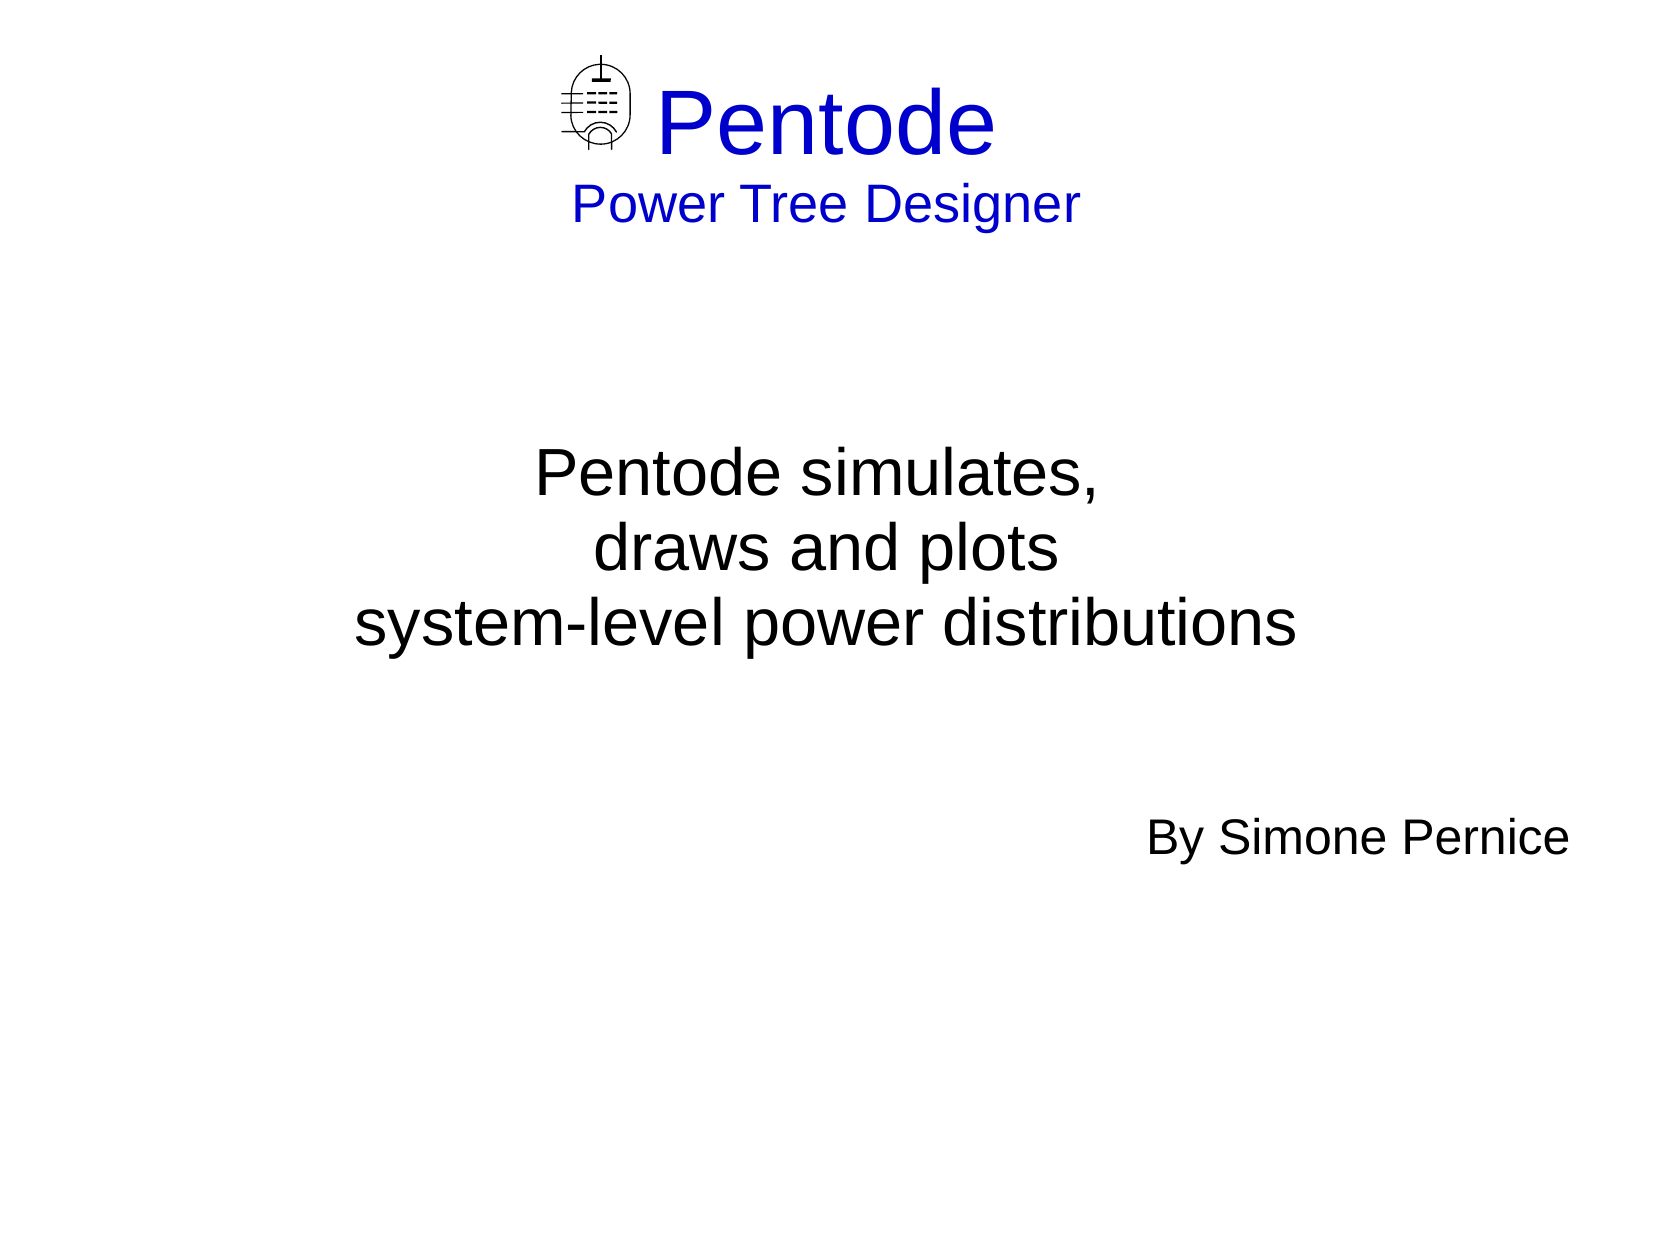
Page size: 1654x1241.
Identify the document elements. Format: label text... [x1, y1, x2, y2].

picture [559, 52, 637, 159]
subtitle Pentode simulates, draws and plots system-level power distributions By Simone Pernice [82, 290, 1571, 1010]
title Pentode Power Tree Designer [82, 49, 1571, 257]
